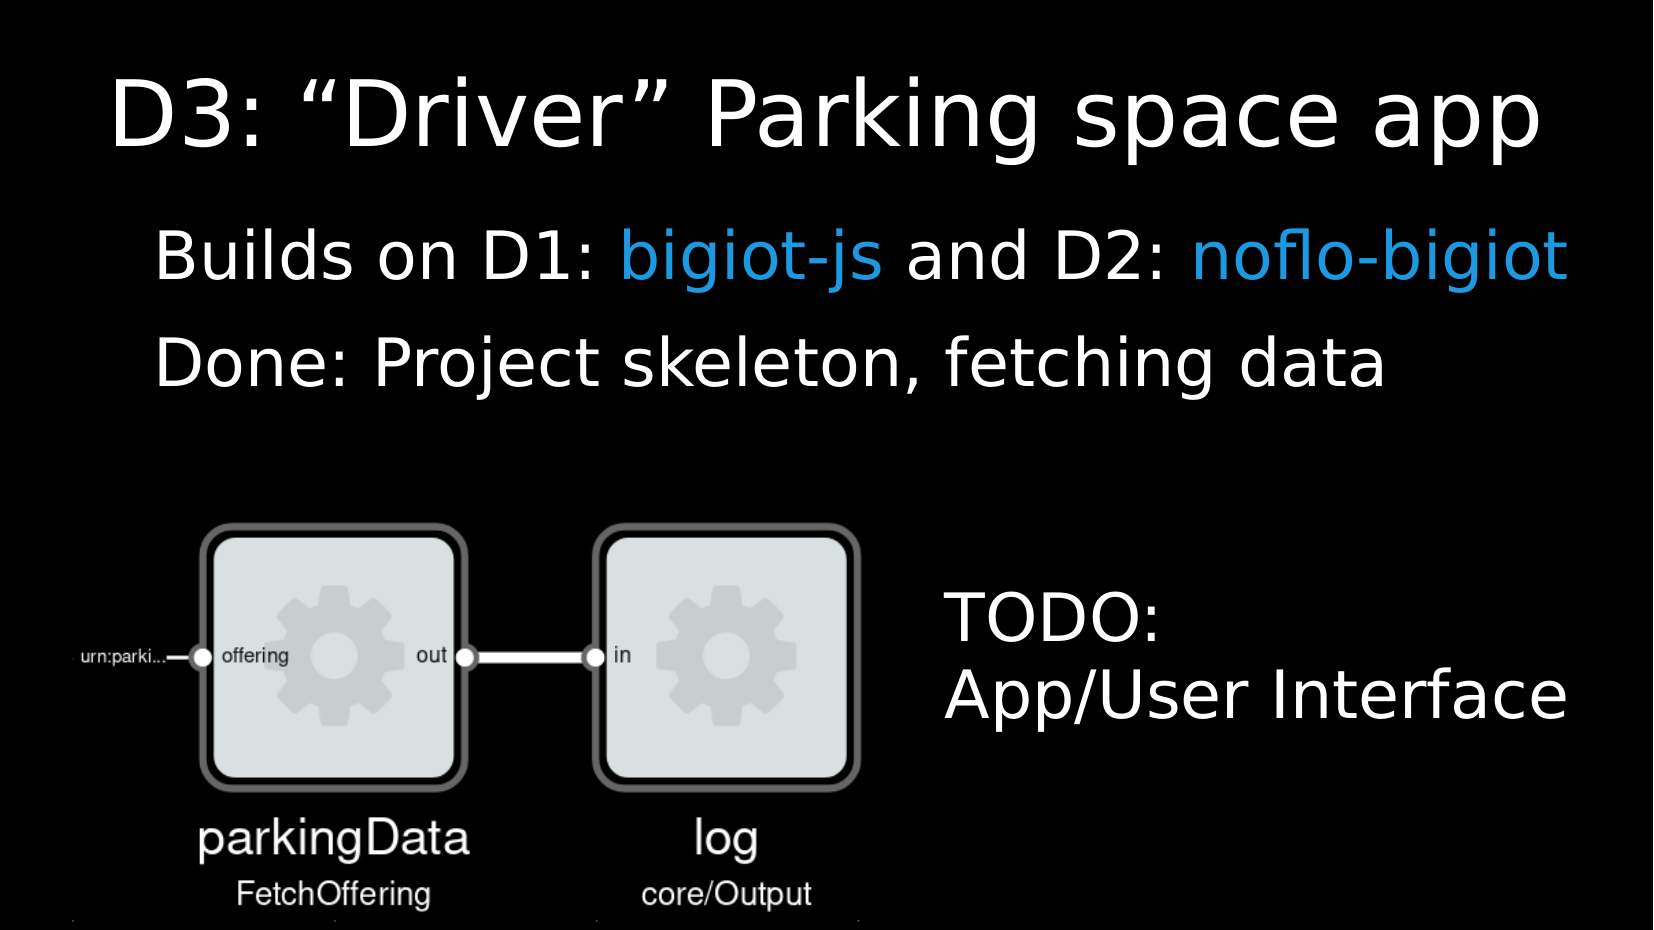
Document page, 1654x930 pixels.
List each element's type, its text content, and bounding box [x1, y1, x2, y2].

title D3: “Driver” Parking space app [82, 37, 1571, 193]
picture [30, 465, 991, 930]
text_box TODO: App/User Interface [930, 571, 1591, 781]
list Builds on D1: bigiot-js and D2: noflo-bigiot Done: Project skeleton, fetching data [82, 217, 1571, 757]
